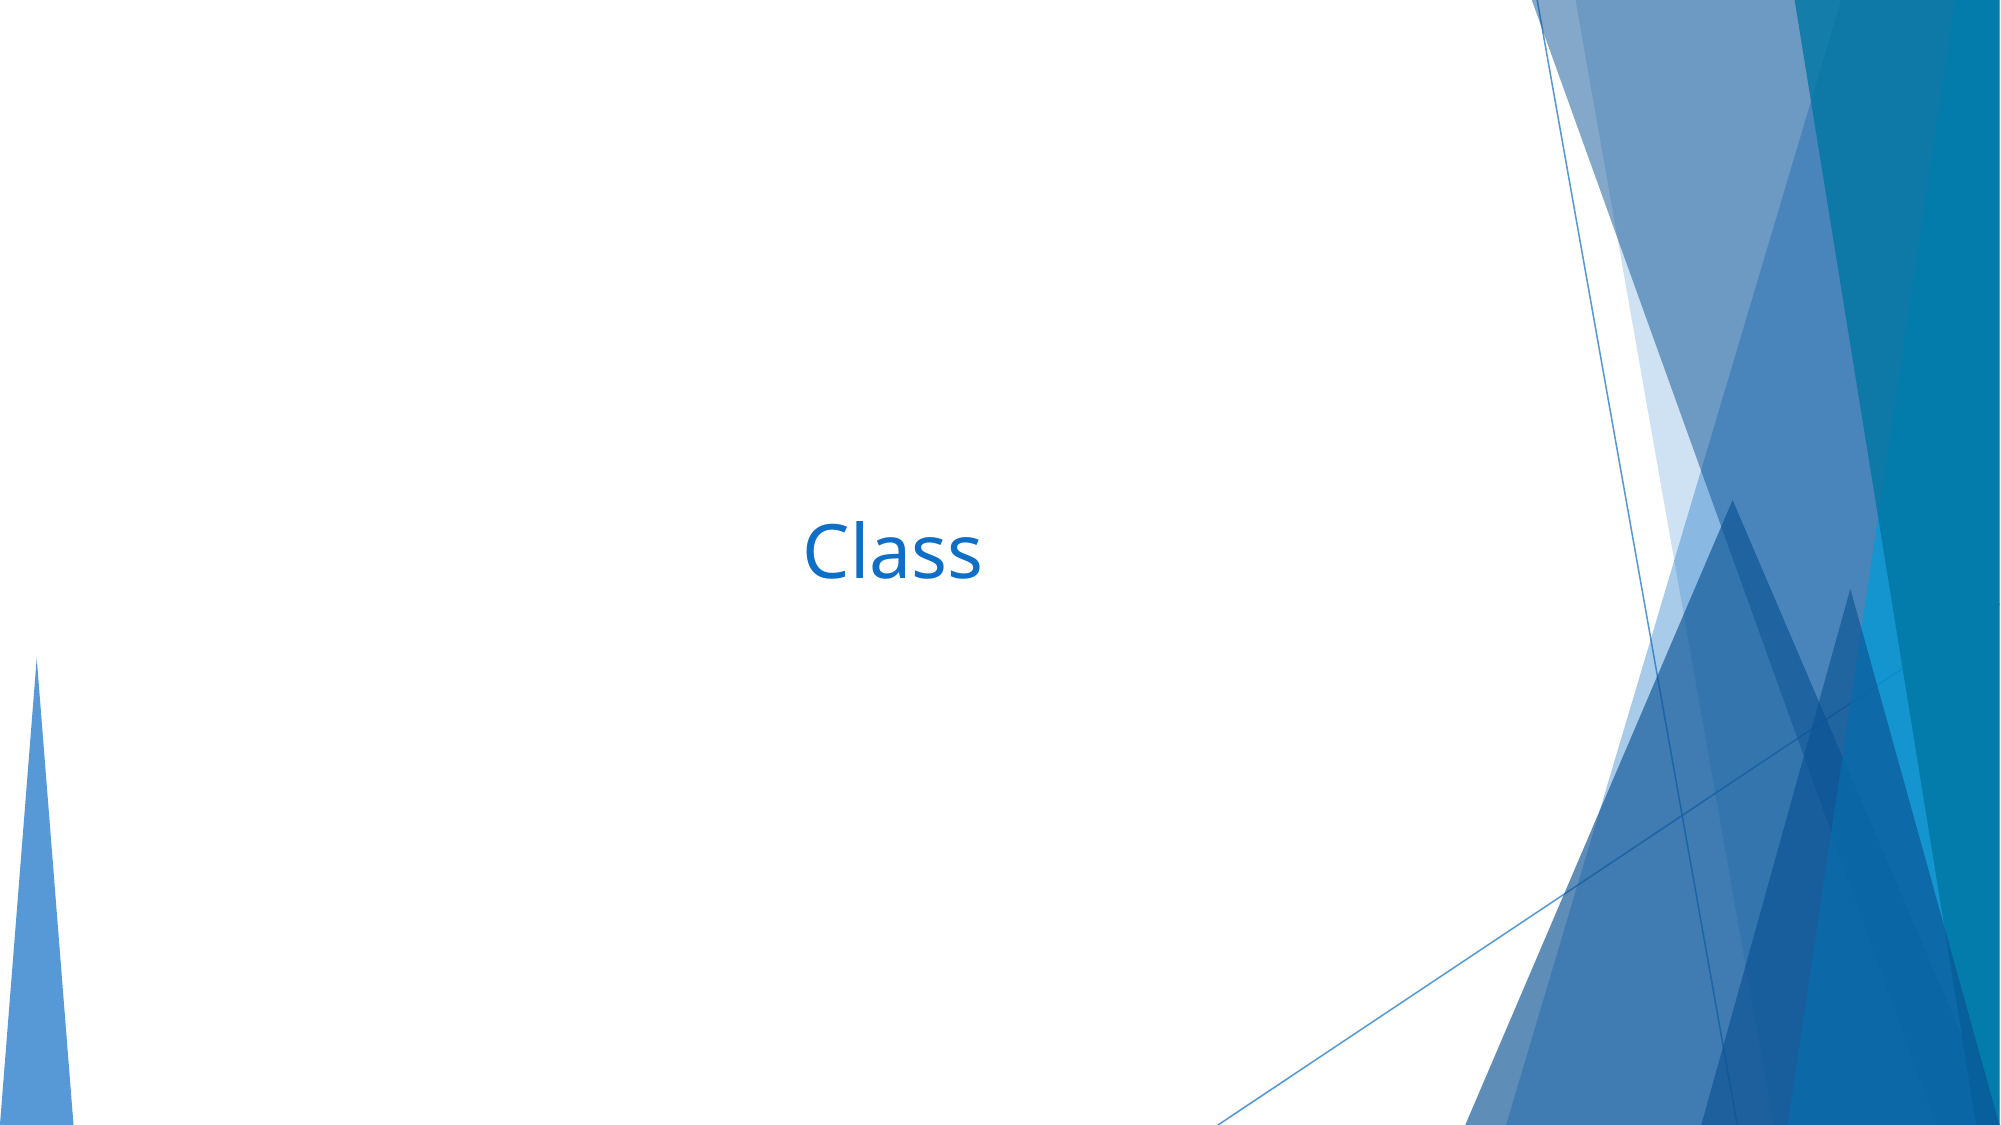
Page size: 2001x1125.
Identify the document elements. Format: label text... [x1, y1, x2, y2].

title Class [0, 496, 1787, 629]
